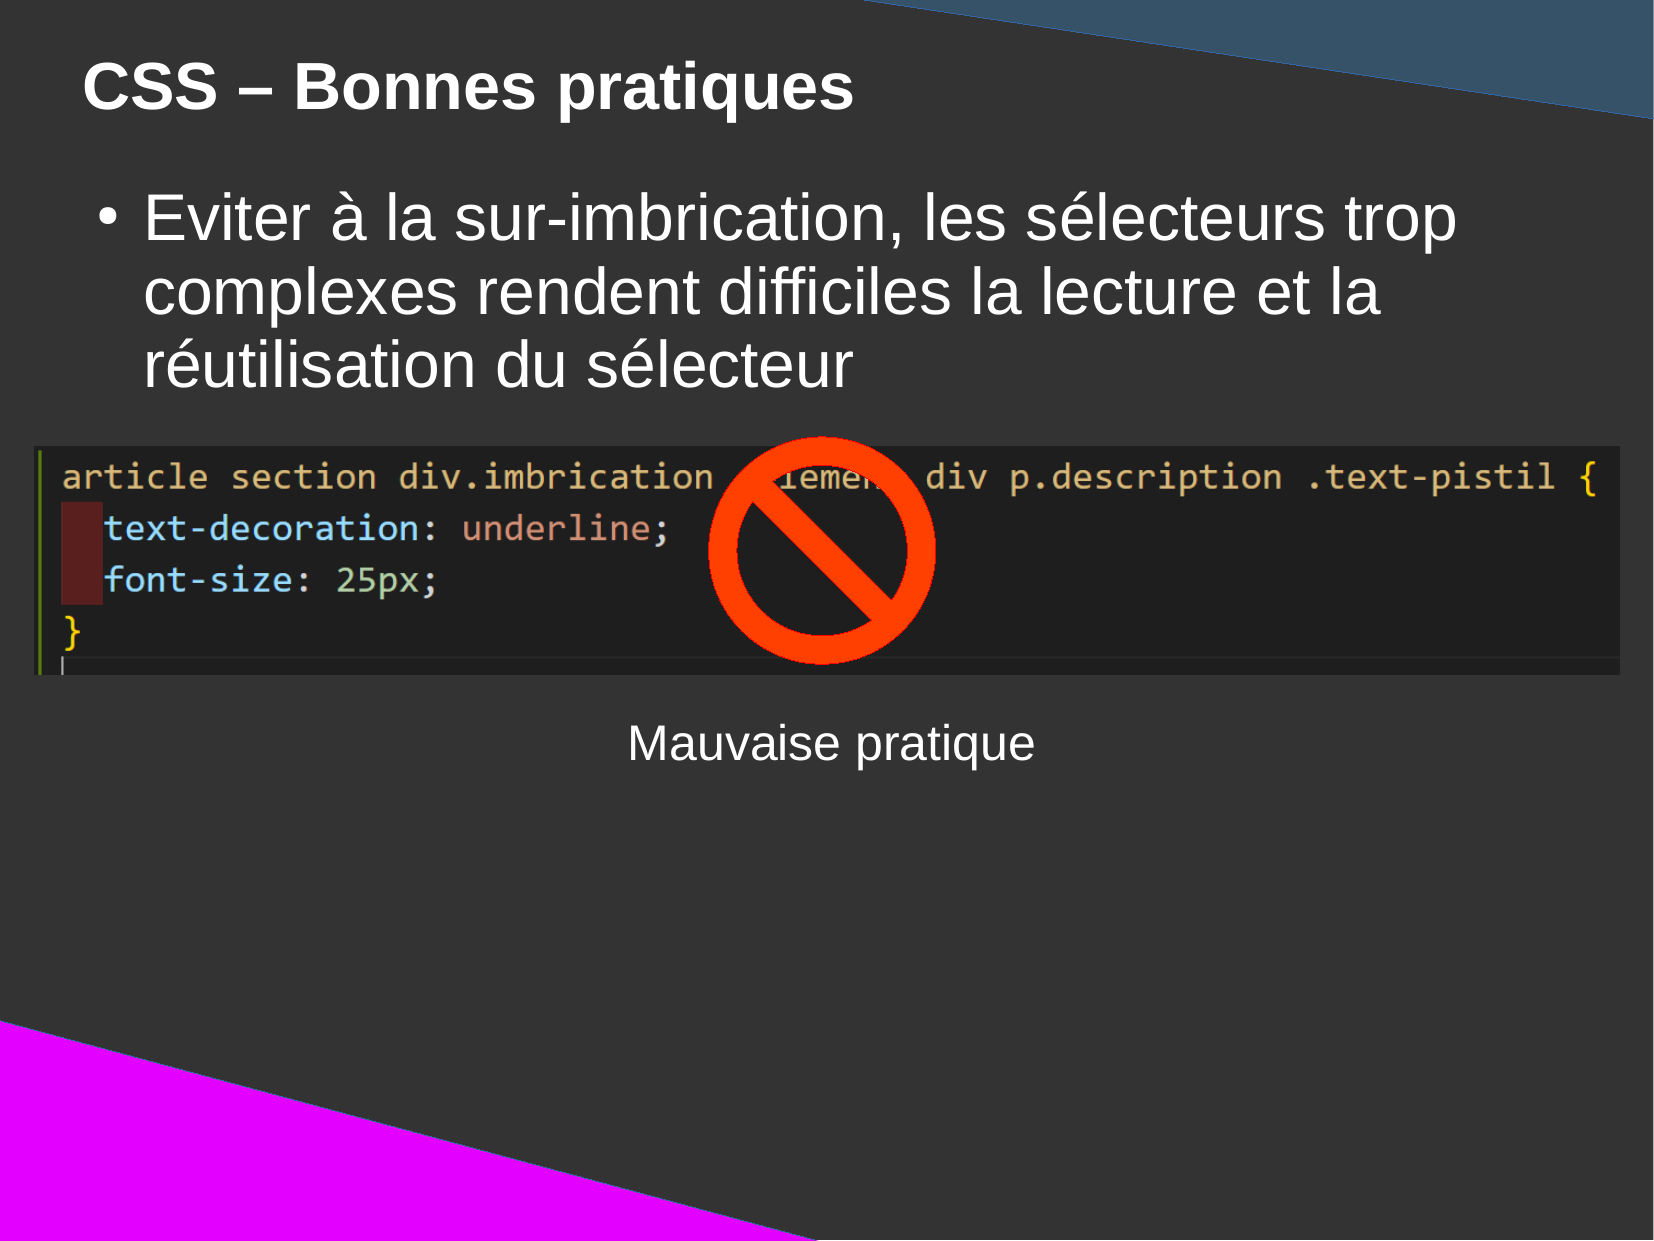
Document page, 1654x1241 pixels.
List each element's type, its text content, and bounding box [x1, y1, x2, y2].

text_box [864, 0, 1654, 119]
title Mauvaise pratique [531, 715, 1133, 827]
title CSS – Bonnes pratiques [82, 49, 1571, 162]
text_box [0, 1020, 819, 1241]
picture [774, 466, 907, 599]
text_box [708, 436, 936, 665]
picture [34, 446, 1620, 675]
picture [737, 503, 870, 635]
list Eviter à la sur-imbrication, les sélecteurs trop complexes rendent difficiles la lecture et la réutilisation du sélecteur [80, 180, 1605, 405]
